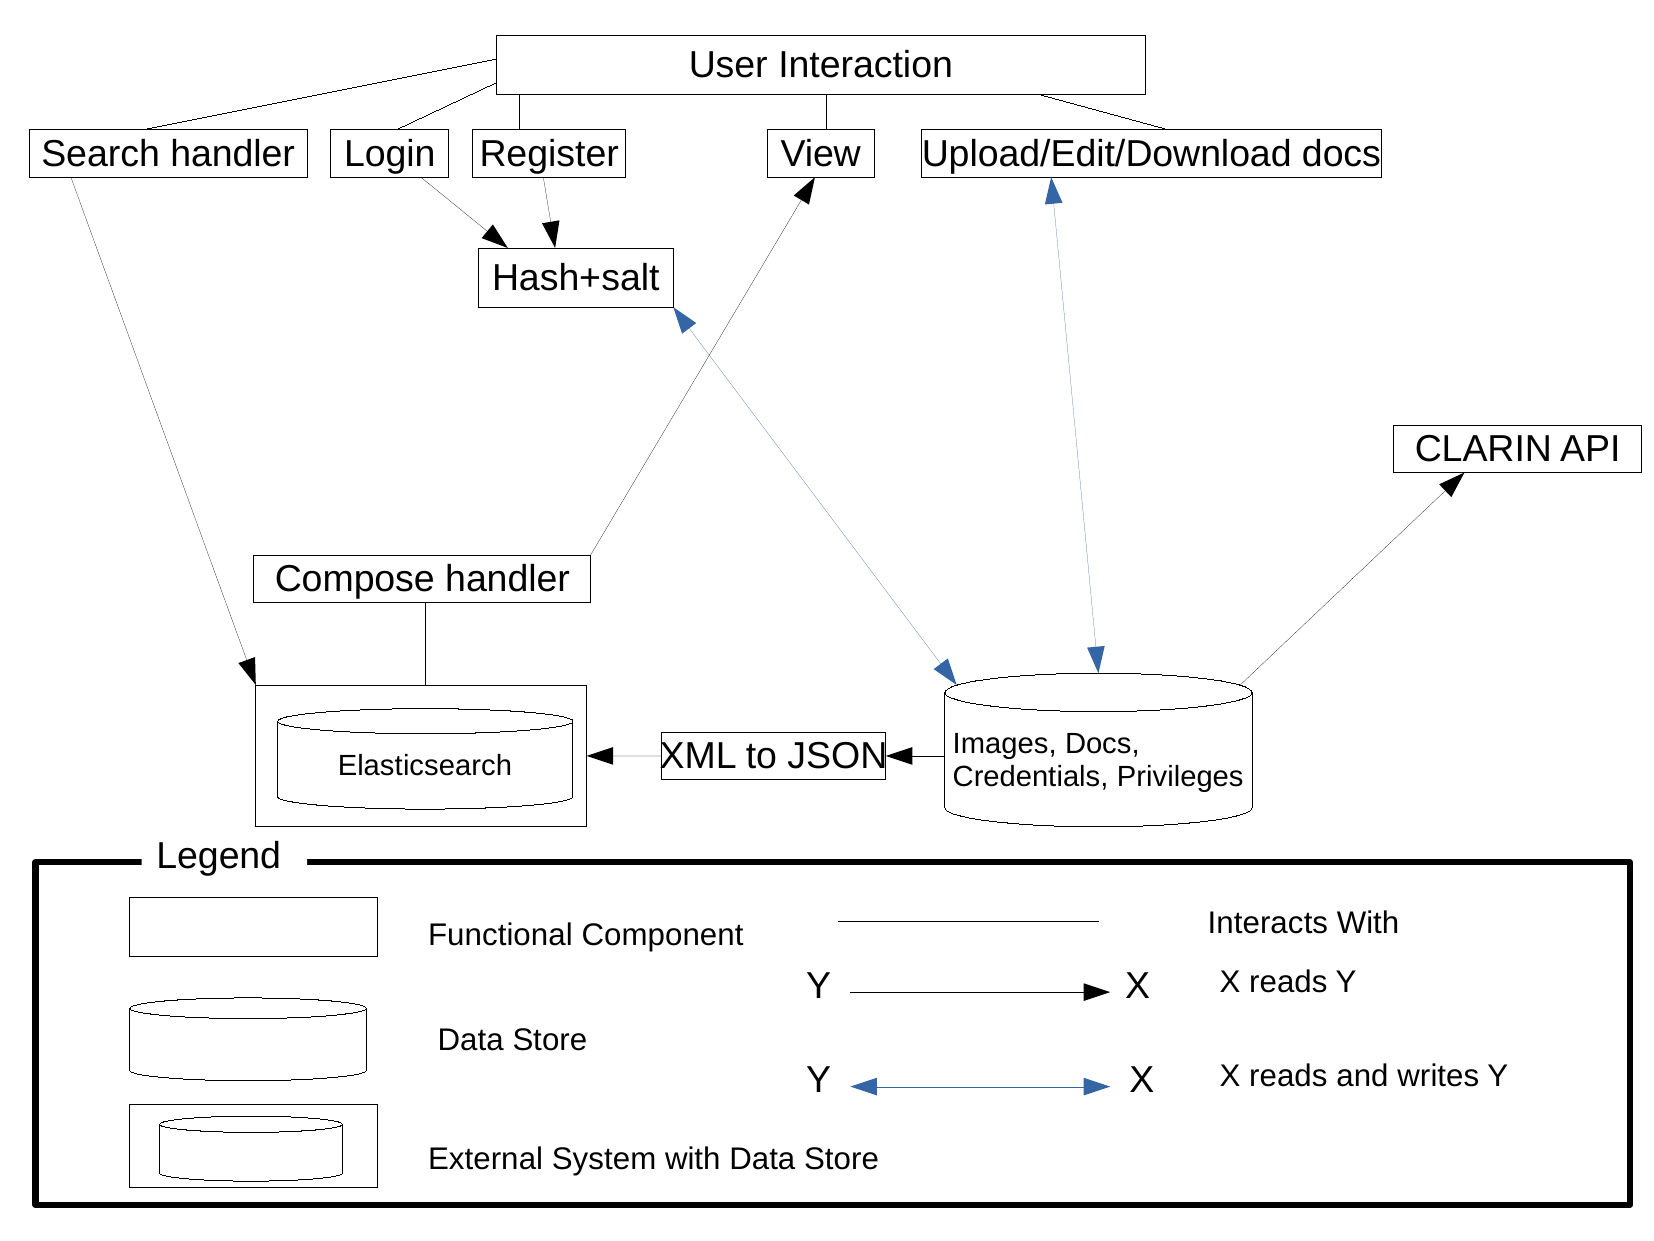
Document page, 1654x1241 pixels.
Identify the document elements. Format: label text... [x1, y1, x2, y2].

text_box Login [330, 129, 449, 178]
text_box XML to JSON [661, 732, 886, 780]
text_box Register [472, 129, 626, 178]
text_box User Interaction [496, 35, 1146, 95]
text_box View [767, 129, 875, 178]
text_box CLARIN API [1393, 425, 1642, 473]
text_box Search handler [29, 129, 308, 178]
text_box Hash+salt [478, 248, 674, 308]
text_box Upload/Edit/Download docs [921, 129, 1382, 178]
text_box External System with Data Store [413, 1133, 910, 1184]
text_box [35, 862, 1630, 1205]
text_box Images, Docs, Credentials, Privileges [944, 693, 1253, 827]
text_box Legend [141, 826, 308, 884]
text_box Compose handler [253, 555, 591, 603]
text_box Elasticsearch [277, 722, 573, 810]
